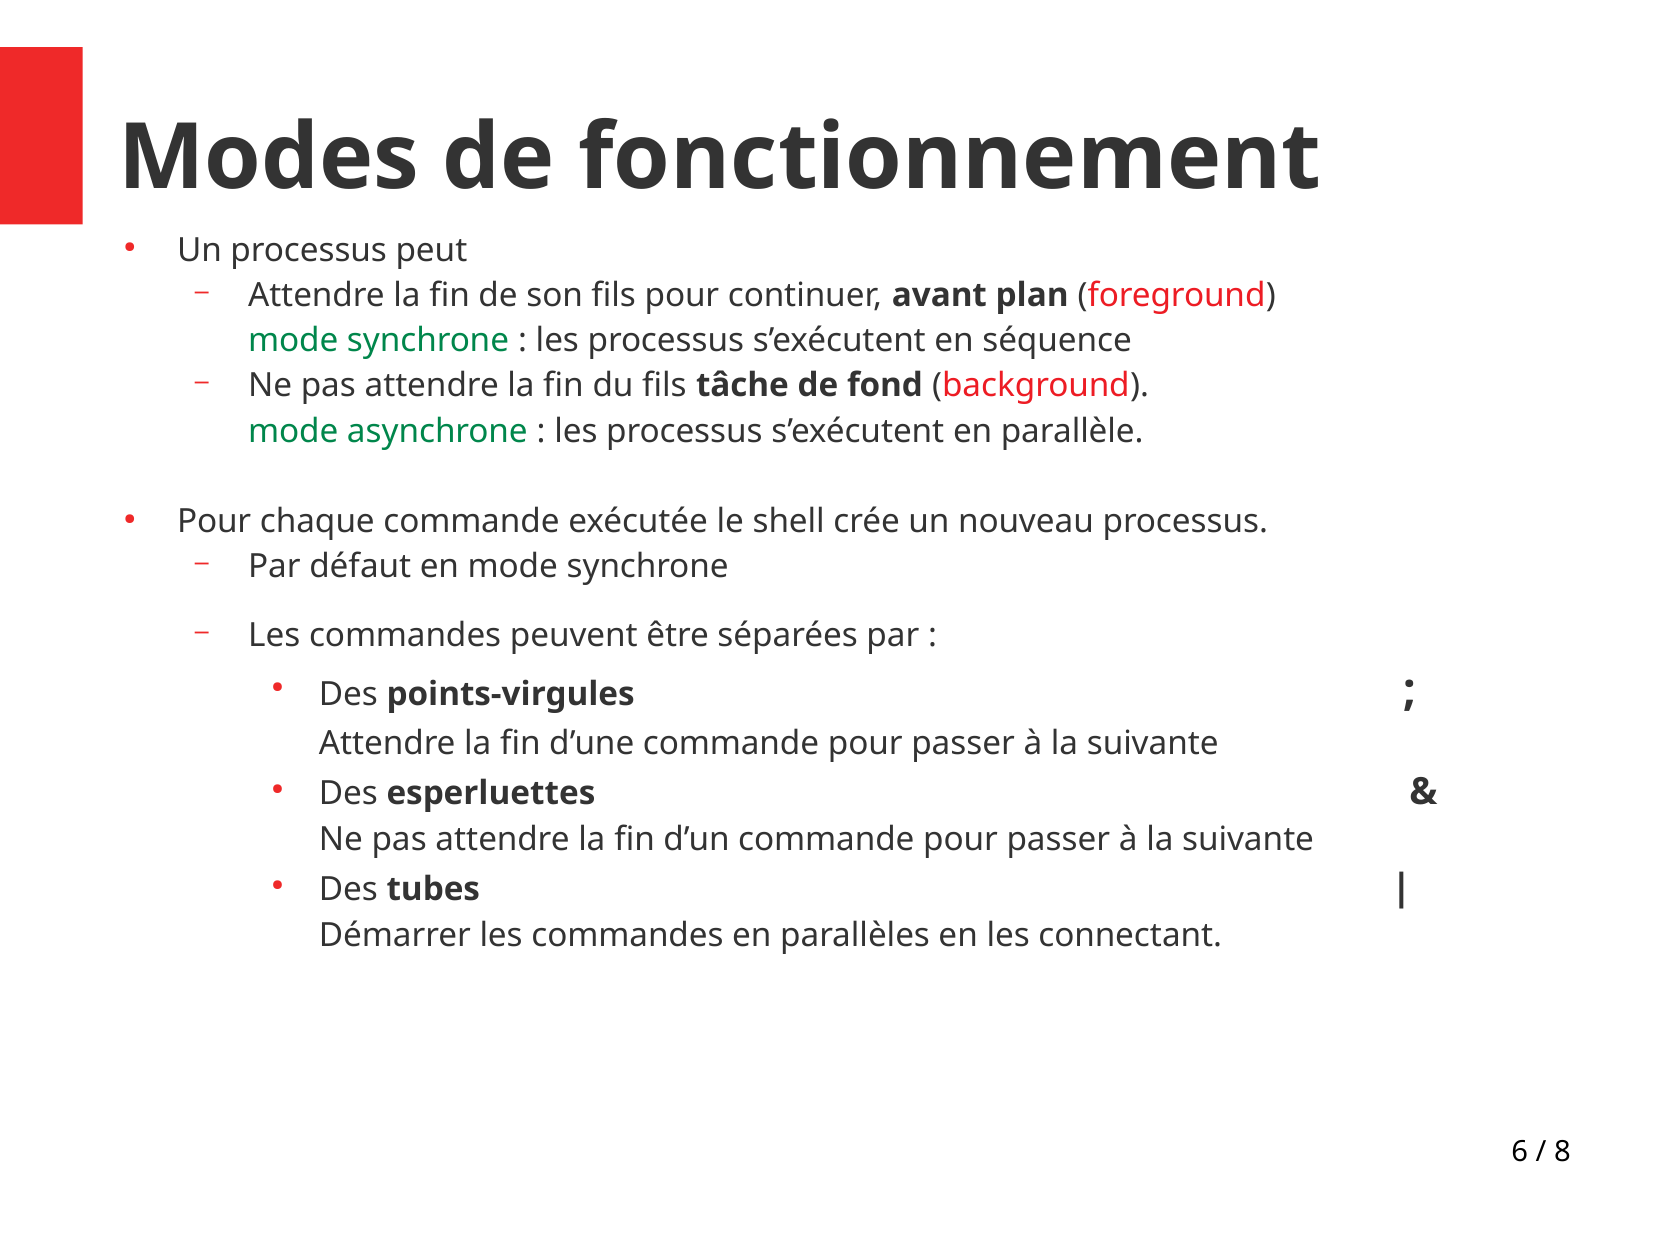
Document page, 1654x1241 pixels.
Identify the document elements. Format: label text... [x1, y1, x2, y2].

list Un processus peut Attendre la fin de son fils pour continuer, avant plan (foreground) mode synchrone : les processus s’exécutent en séquence Ne pas attendre la fin du fils tâche de fond (background). mode asynchrone : les processus s’exécutent en parallèle. Pour chaque commande exécutée le shell crée un nouveau processus. Par défaut en mode synchrone Les commandes peuvent être séparées par : Des points-virgules ; Attendre la fin d’une commande pour passer à la suivante Des esperluettes & Ne pas attendre la fin d’un commande pour passer à la suivante Des tubes | Démarrer les commandes en parallèles en les connectant. [106, 225, 1524, 1099]
title Modes de fonctionnement [118, 49, 1571, 257]
